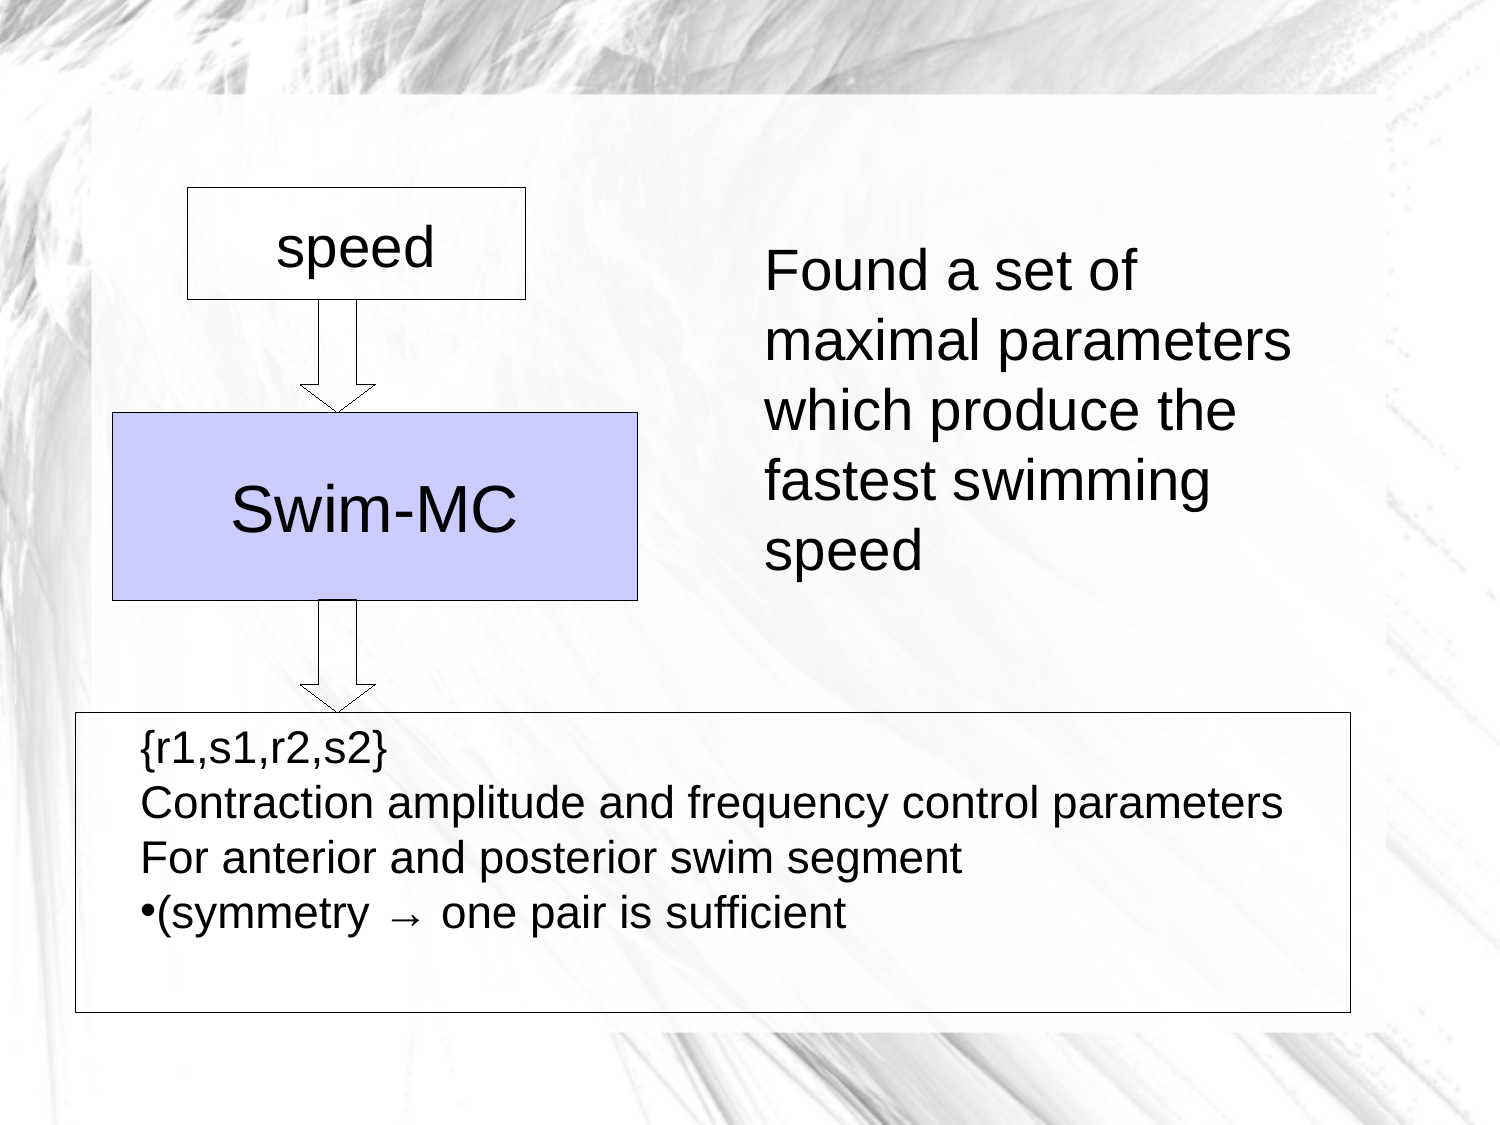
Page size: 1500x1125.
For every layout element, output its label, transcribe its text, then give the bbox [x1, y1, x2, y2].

text_box speed [187, 187, 526, 300]
text_box Swim-MC [112, 412, 638, 601]
text_box {r1,s1,r2,s2} Contraction amplitude and frequency control parameters For anterior and posterior swim segment (symmetry → one pair is sufficient [75, 712, 1351, 1013]
picture [0, 0, 1500, 1125]
text_box Found a set of maximal parameters which produce the fastest swimming speed [750, 224, 1351, 590]
